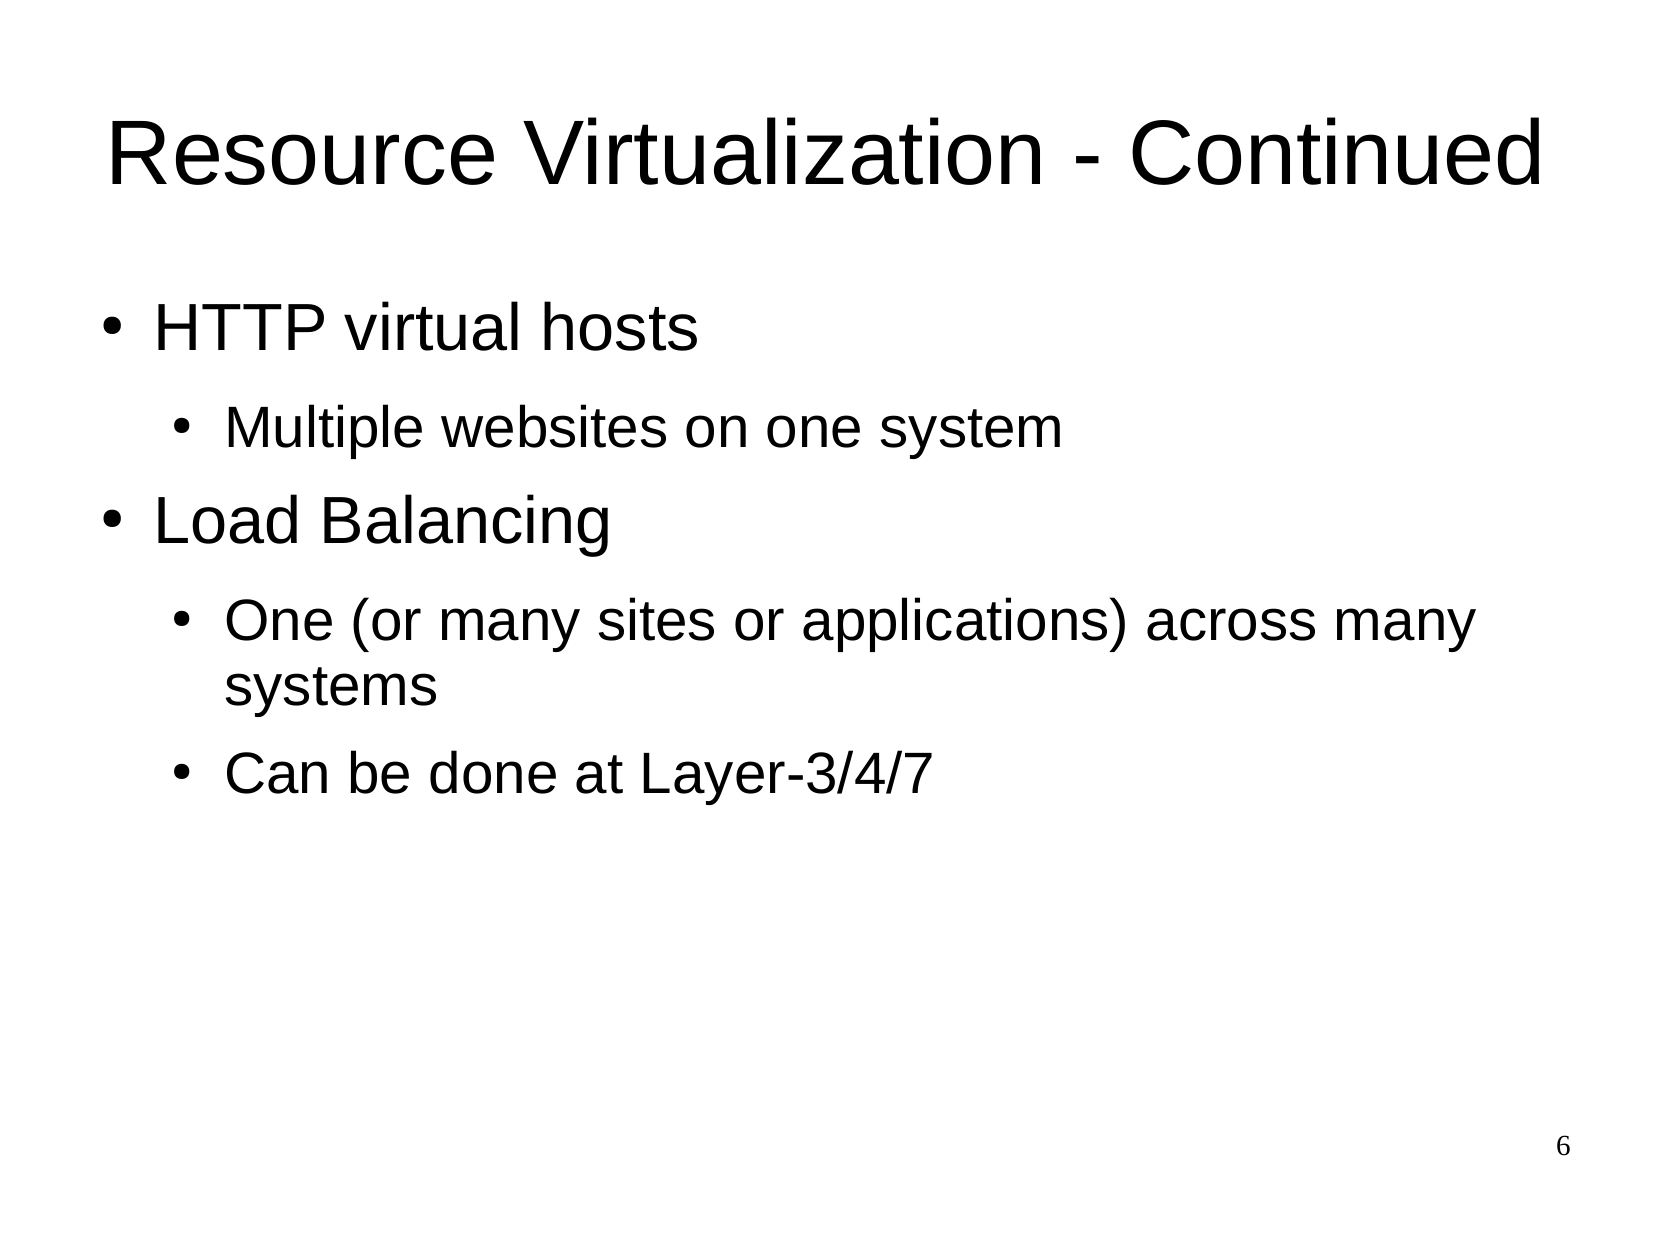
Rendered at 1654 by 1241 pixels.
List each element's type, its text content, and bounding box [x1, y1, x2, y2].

list HTTP virtual hosts Multiple websites on one system Load Balancing One (or many sites or applications) across many systems Can be done at Layer-3/4/7 [82, 290, 1571, 1109]
title Resource Virtualization - Continued [82, 49, 1571, 257]
